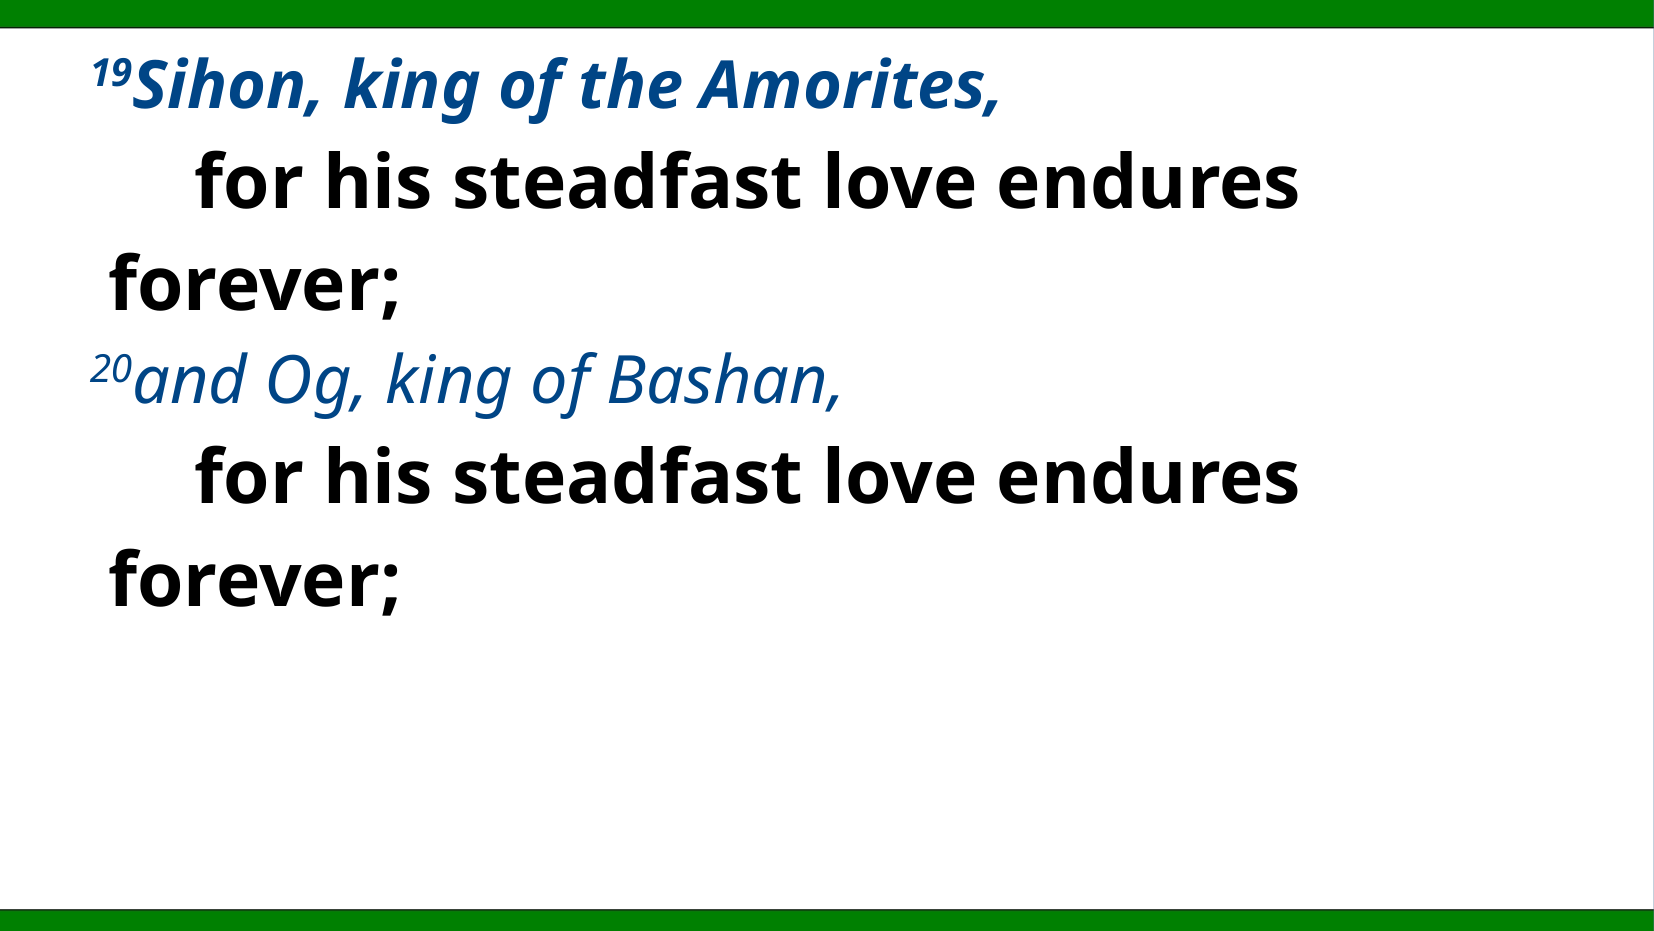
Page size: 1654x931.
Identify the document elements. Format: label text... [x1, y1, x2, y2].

picture [0, 0, 1654, 931]
text_box 19Sihon, king of the Amorites, for his steadfast love endures forever; 20and Og, king of Bashan, for his steadfast love endures forever; [75, 30, 1576, 422]
